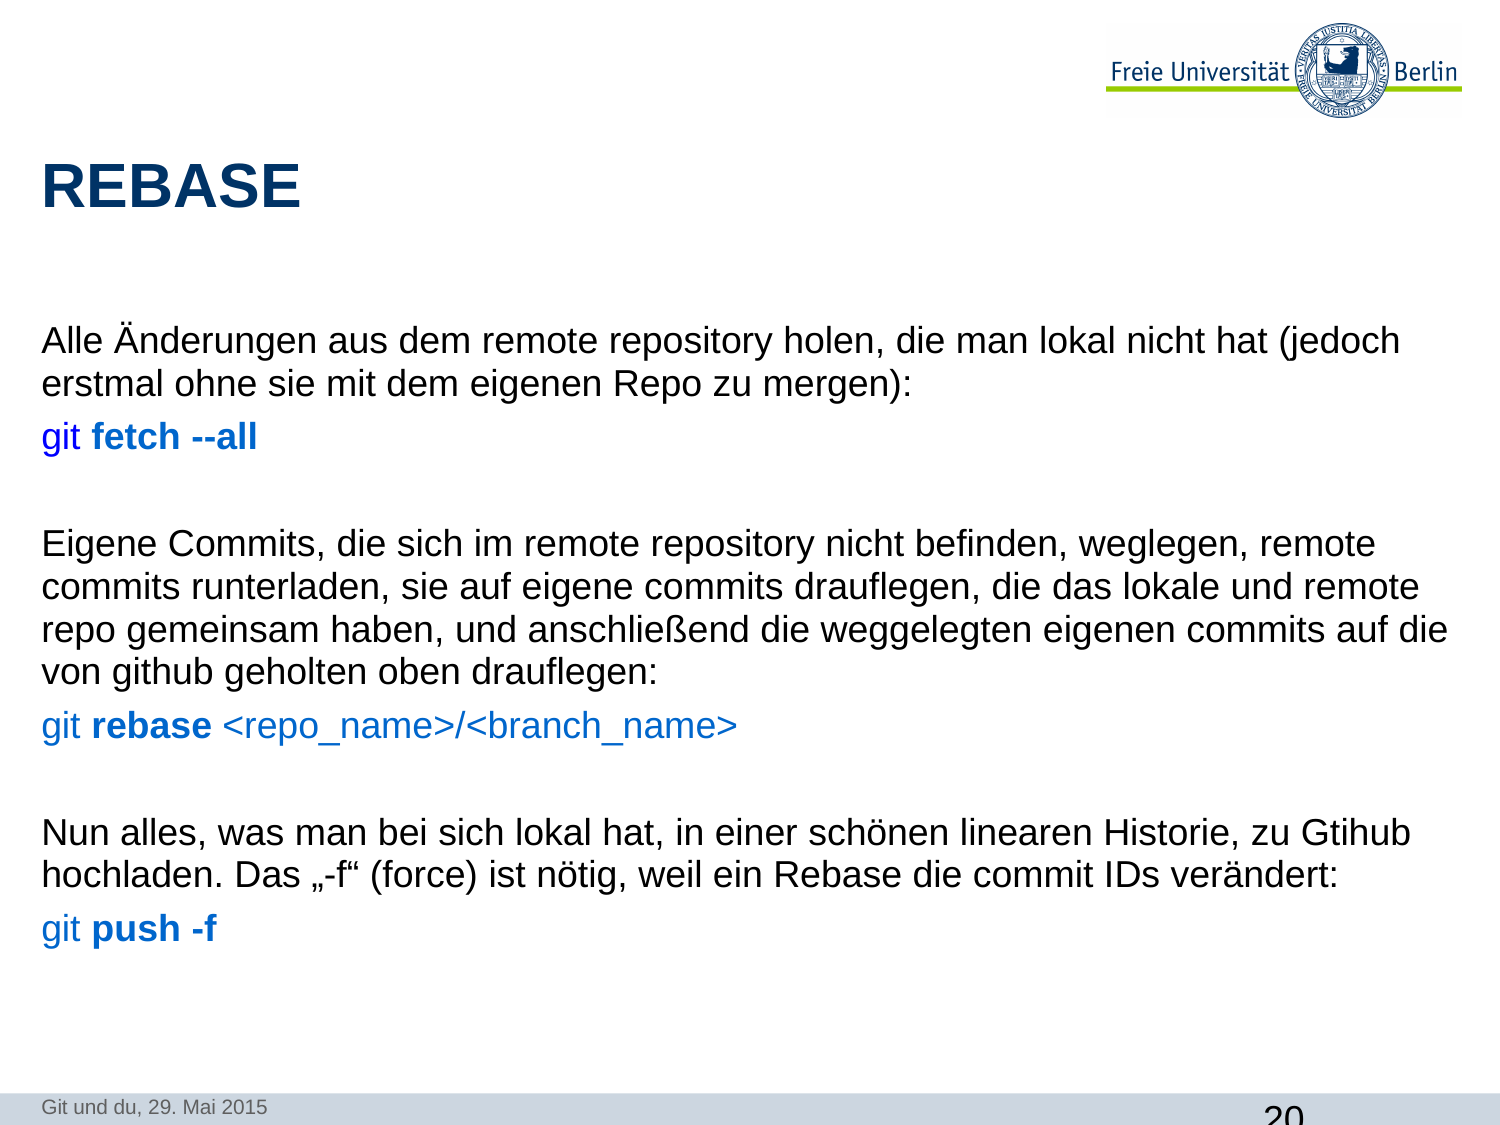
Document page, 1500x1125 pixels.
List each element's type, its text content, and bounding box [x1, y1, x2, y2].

list Alle Änderungen aus dem remote repository holen, die man lokal nicht hat (jedoch erstmal ohne sie mit dem eigenen Repo zu mergen): git fetch --all Eigene Commits, die sich im remote repository nicht befinden, weglegen, remote commits runterladen, sie auf eigene commits drauflegen, die das lokale und remote repo gemeinsam haben, und anschließend die weggelegten eigenen commits auf die von github geholten oben drauflegen: git rebase <repo_name>/<branch_name> Nun alles, was man bei sich lokal hat, in einer schönen linearen Historie, zu Gtihub hochladen. Das „-f“ (force) ist nötig, weil ein Rebase die commit IDs verändert: git push -f [41, 265, 1460, 1064]
title REBASE [41, 150, 1460, 221]
picture [1106, 23, 1462, 118]
